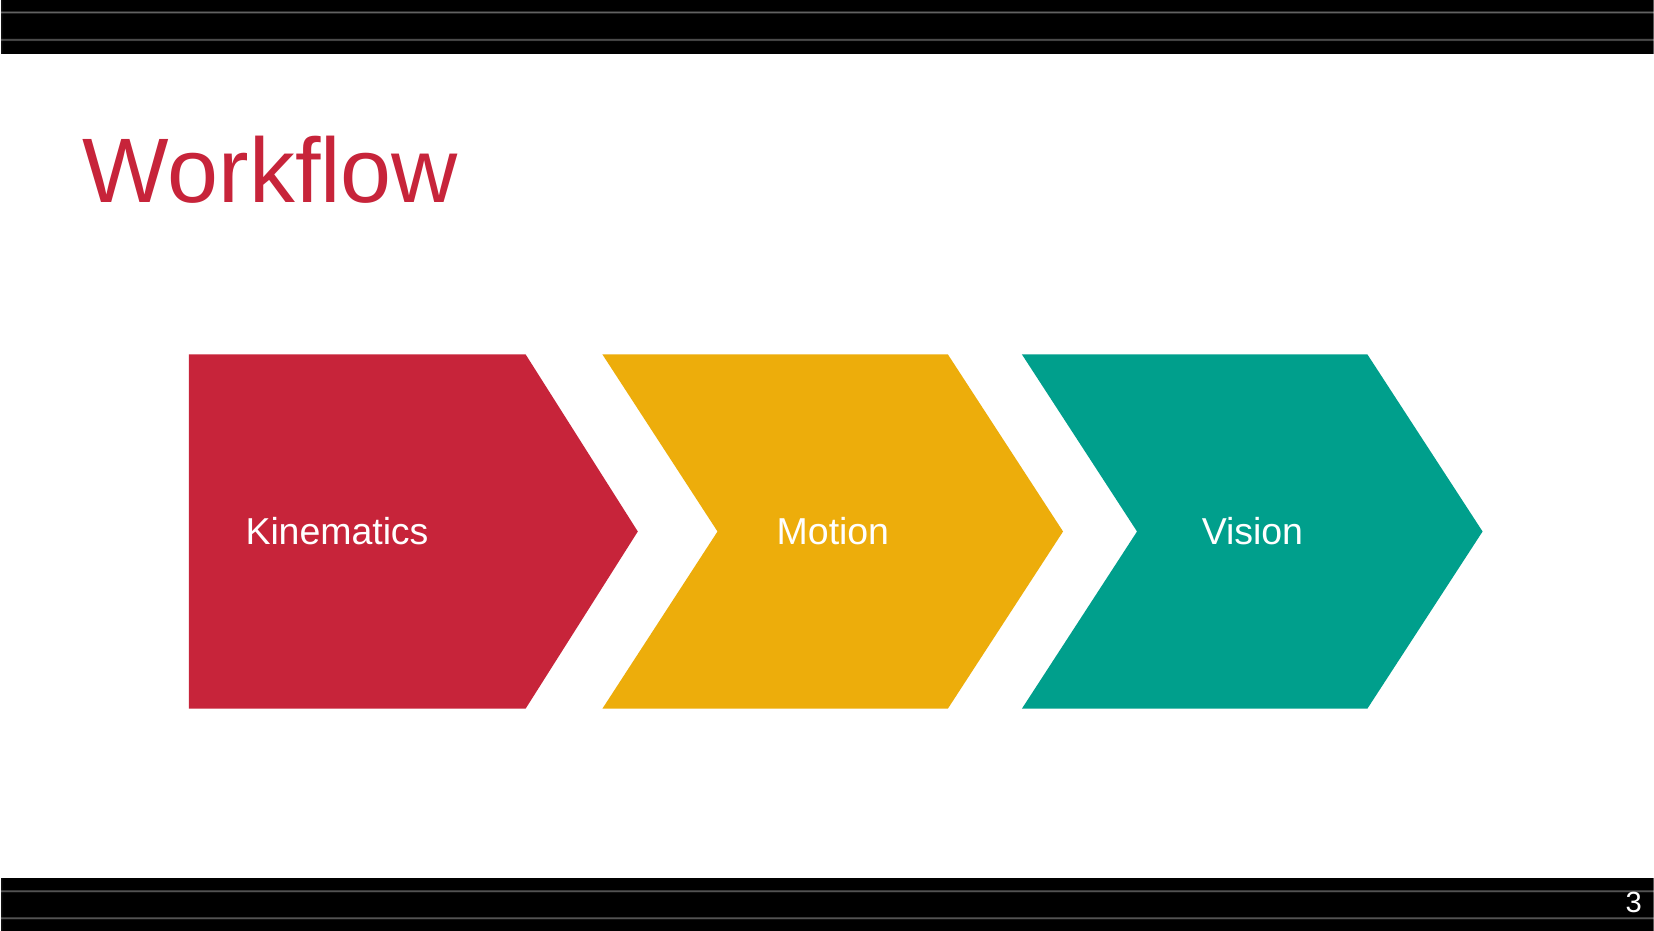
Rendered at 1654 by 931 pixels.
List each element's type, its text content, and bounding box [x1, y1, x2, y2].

text_box Motion [602, 354, 1064, 709]
text_box Kinematics [188, 354, 638, 709]
title Workflow [82, 92, 1571, 249]
picture [1, 0, 1654, 54]
picture [1, 878, 1654, 931]
text_box Vision [1021, 354, 1483, 709]
